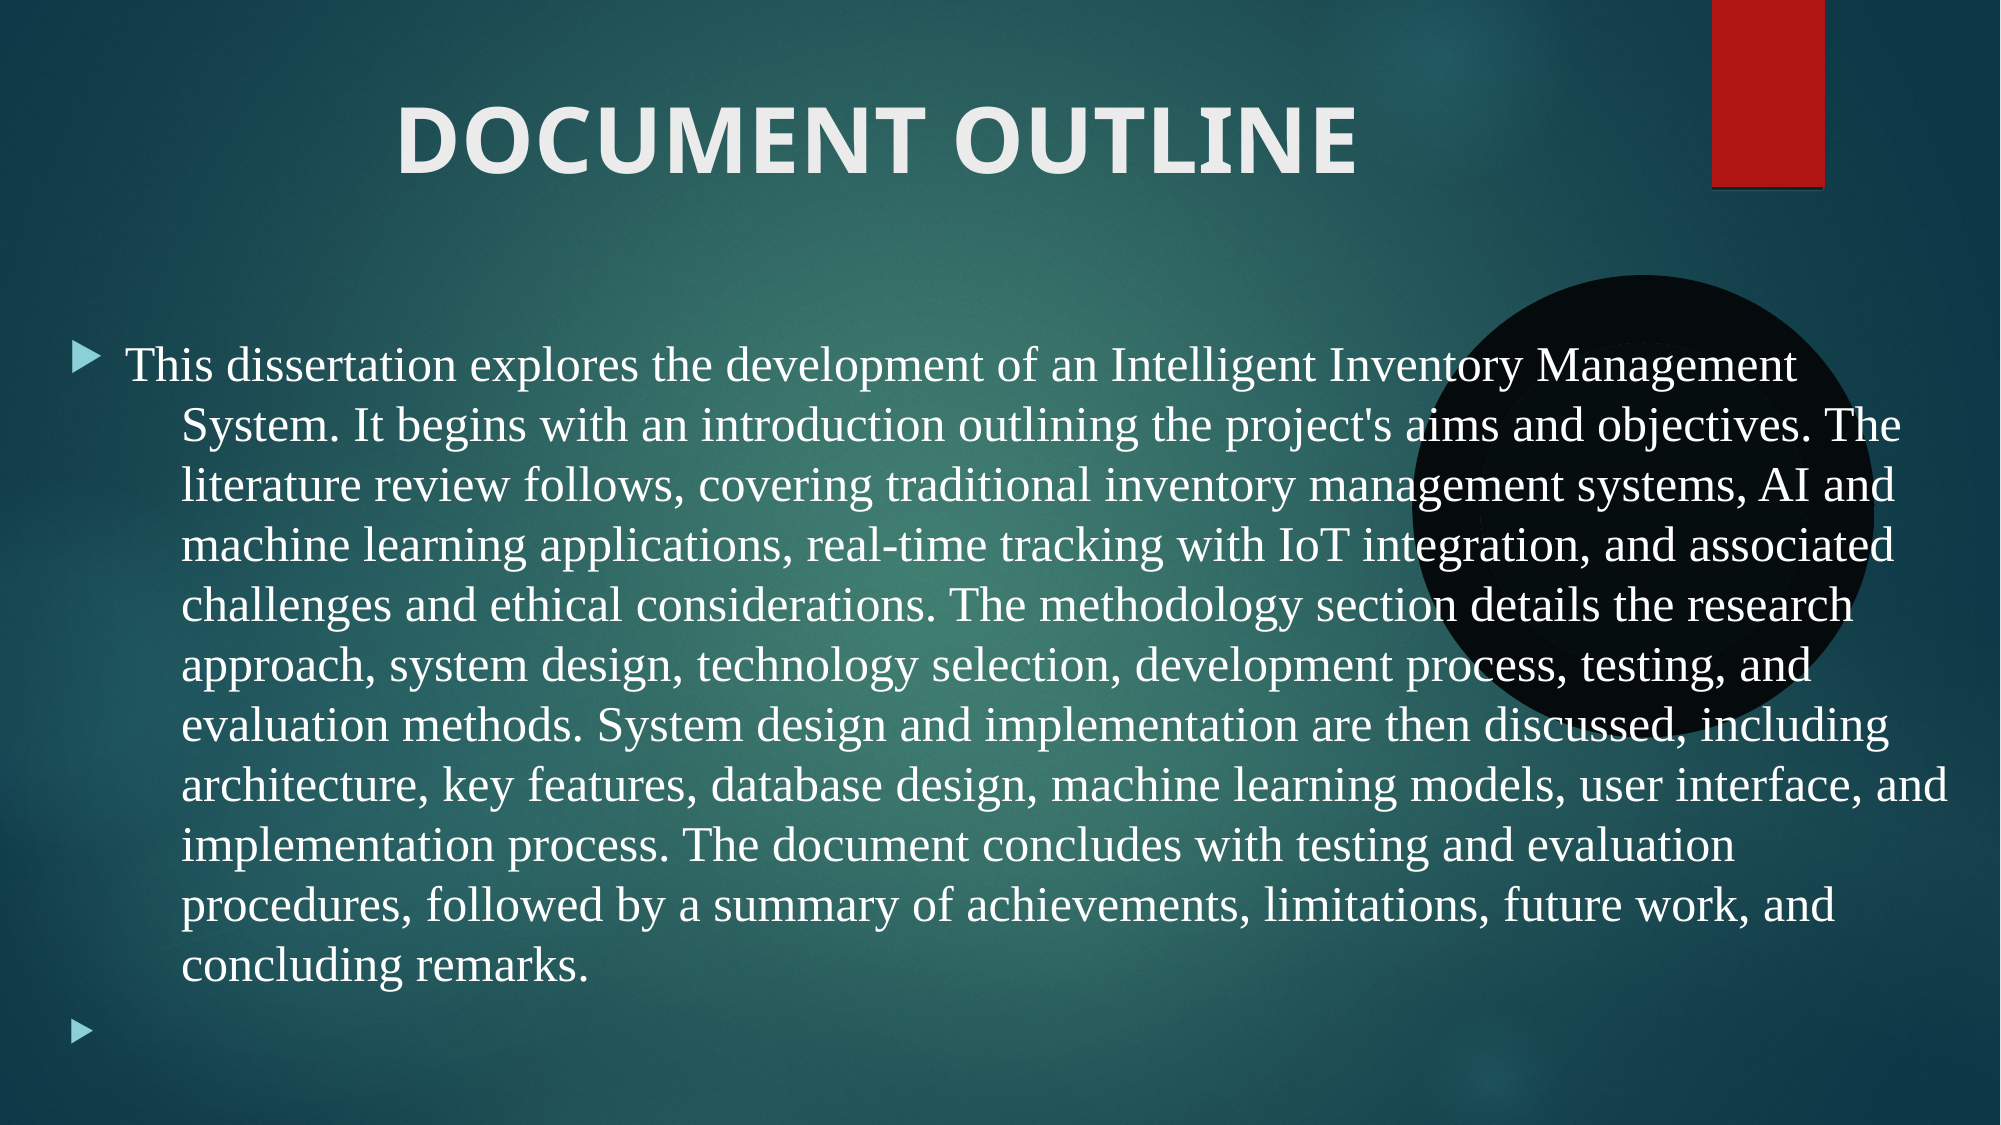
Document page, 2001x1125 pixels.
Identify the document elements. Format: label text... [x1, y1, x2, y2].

list This dissertation explores the development of an Intelligent Inventory Management System. It begins with an introduction outlining the project's aims and objectives. The literature review follows, covering traditional inventory management systems, AI and machine learning applications, real-time tracking with IoT integration, and associated challenges and ethical considerations. The methodology section details the research approach, system design, technology selection, development process, testing, and evaluation methods. System design and implementation are then discussed, including architecture, key features, database design, machine learning models, user interface, and implementation process. The document concludes with testing and evaluation procedures, followed by a summary of achievements, limitations, future work, and concluding remarks. [53, 324, 1976, 1094]
title DOCUMENT OUTLINE [106, 74, 1649, 305]
